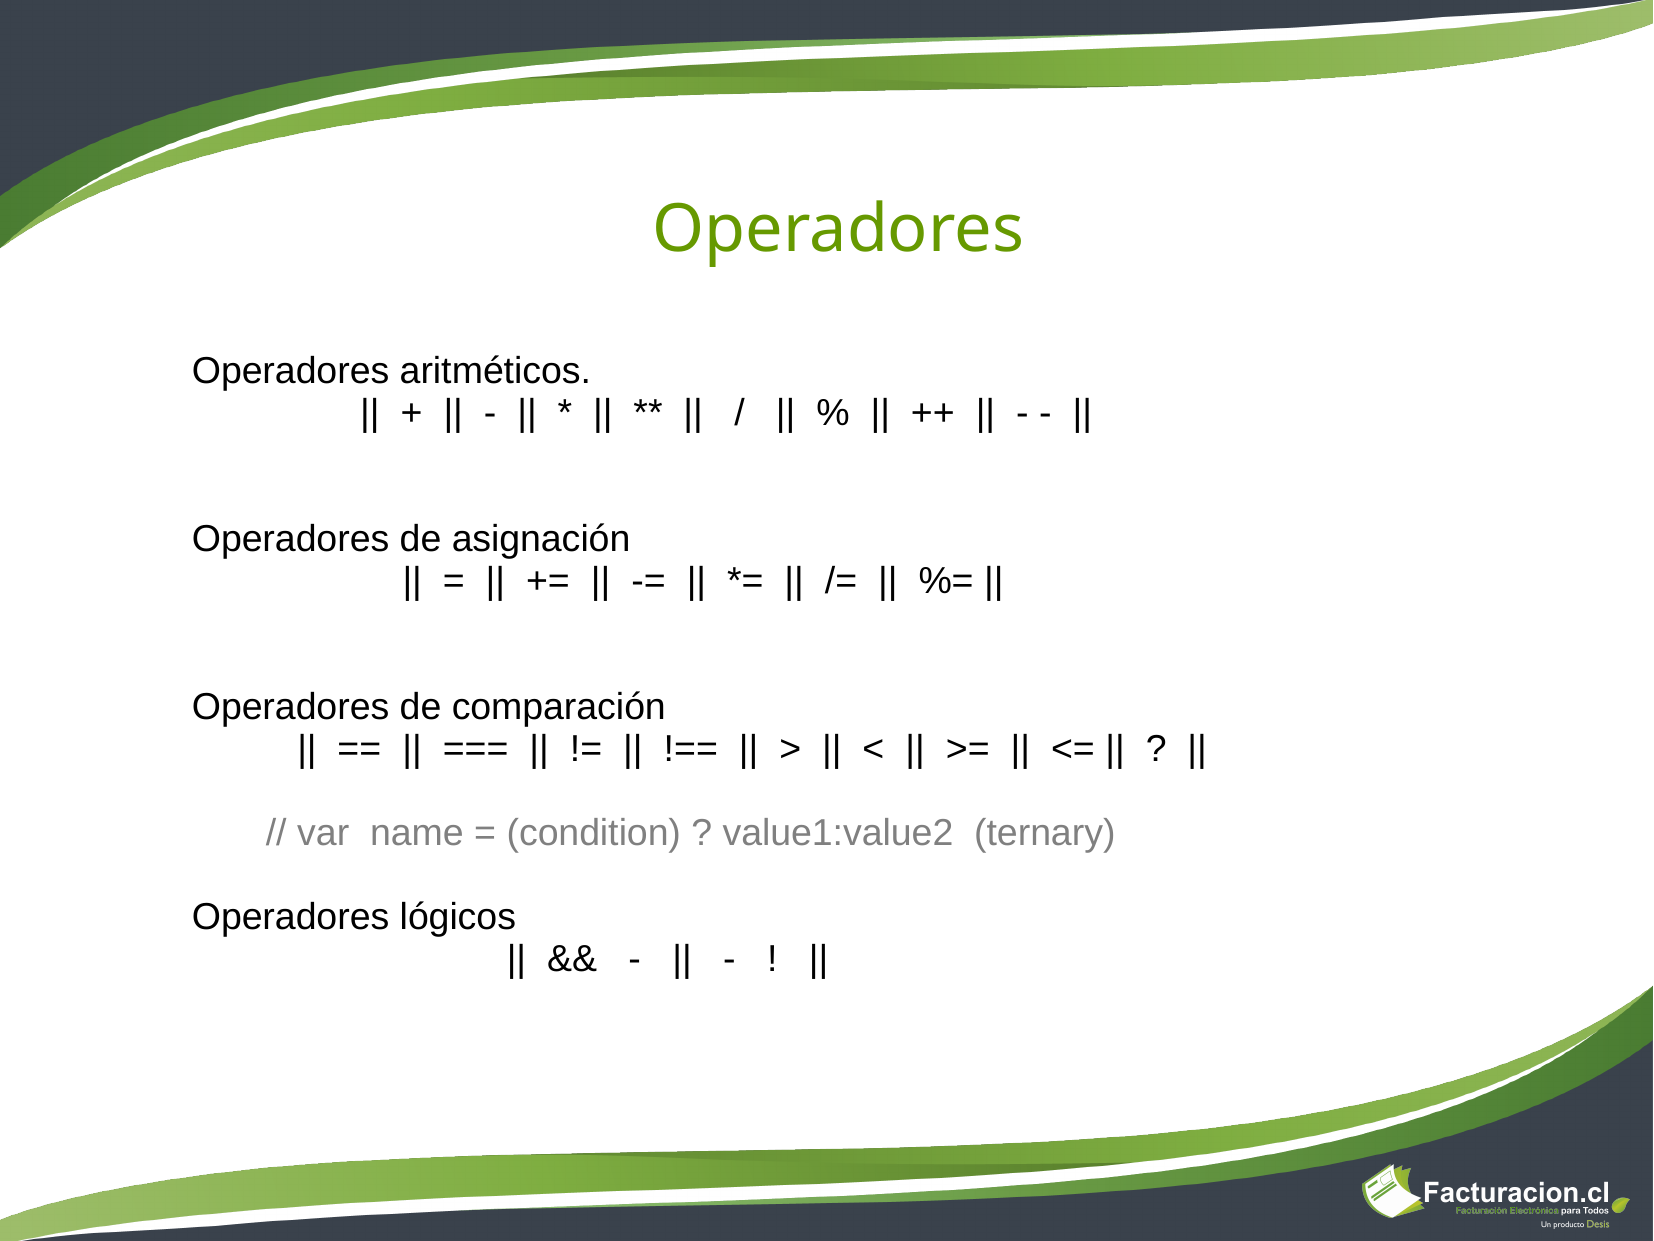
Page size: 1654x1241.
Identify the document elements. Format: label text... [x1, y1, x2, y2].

text_box Operadores [165, 177, 1512, 286]
picture [0, 0, 1653, 1241]
text_box Operadores aritméticos. || + || - || * || ** || / || % || ++ || - - || Operadores de asignación || = || += || -= || *= || /= || %= || Operadores de comparación || == || === || != || !== || > || < || >= || <= || ? || // var name = (condition) ? value1:value2 (ternary) Operadores lógicos || && - || - ! || [177, 342, 1406, 1030]
